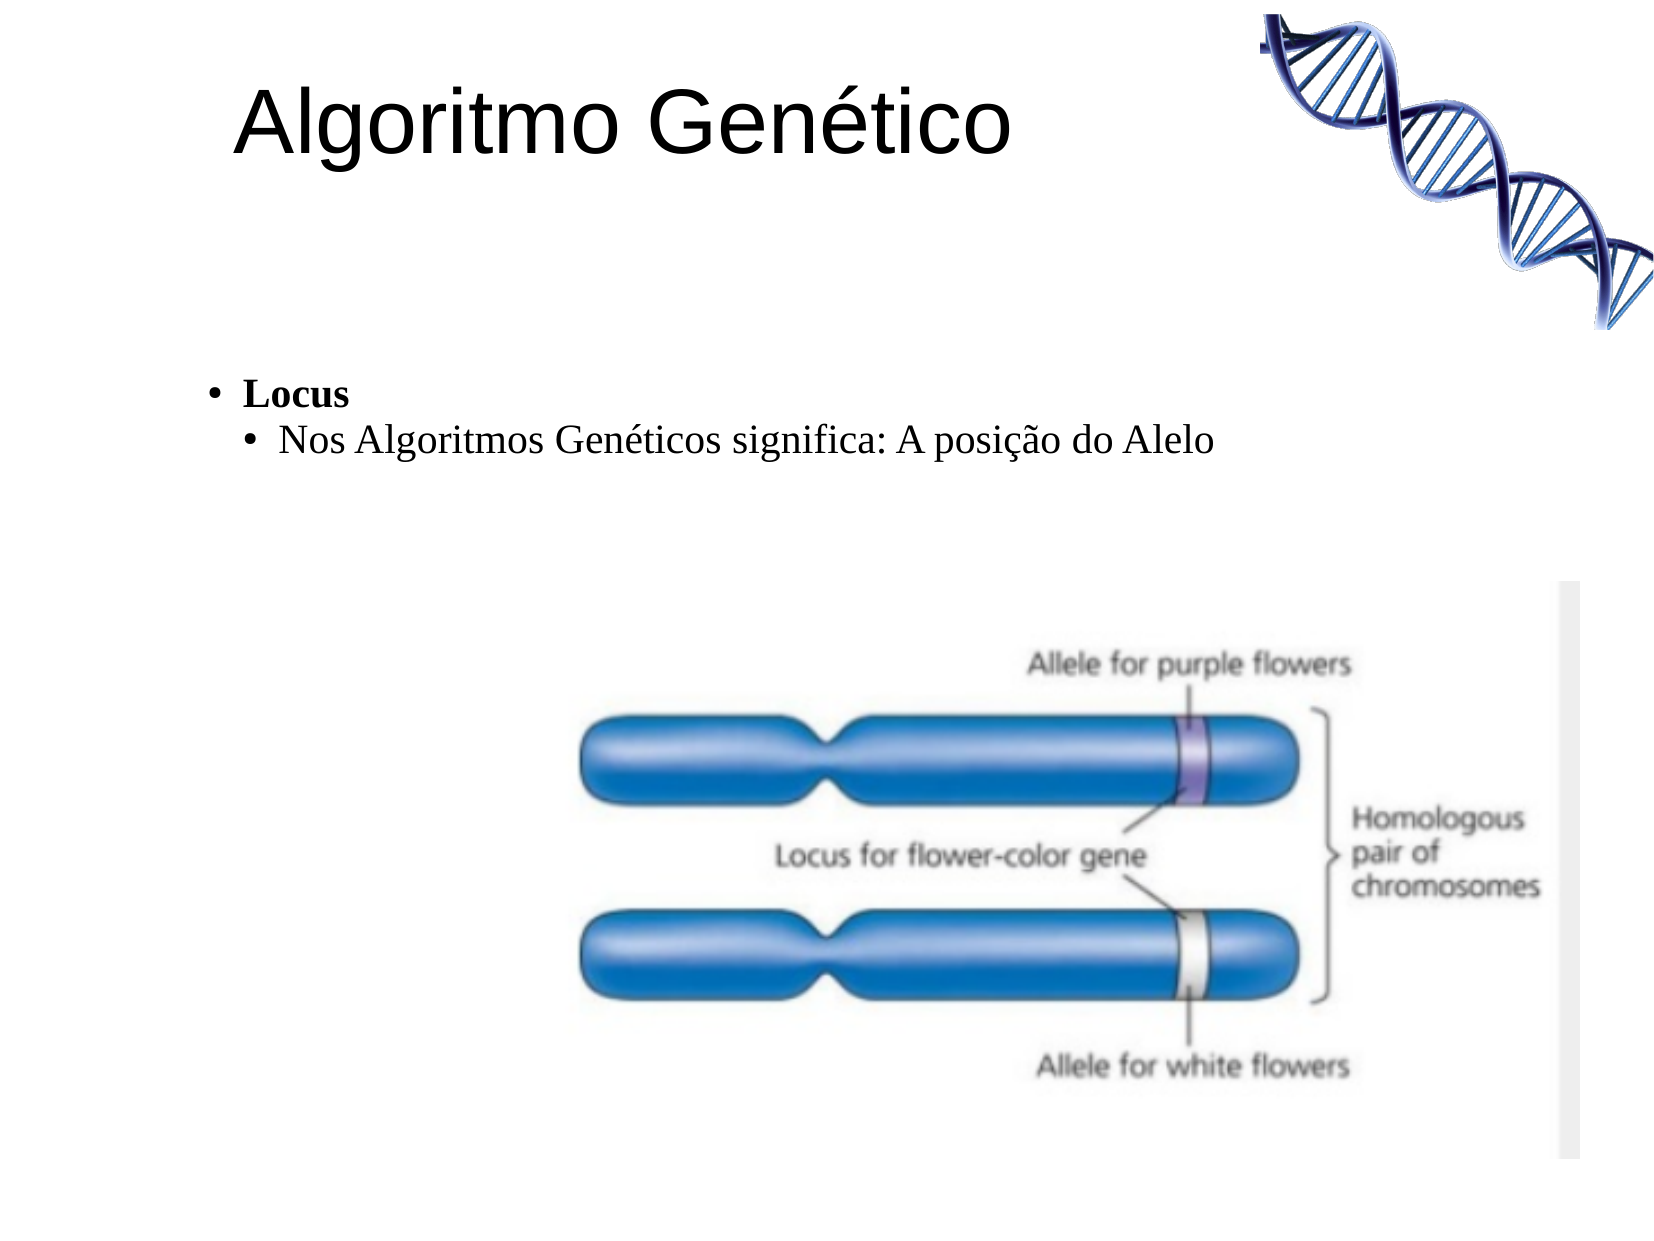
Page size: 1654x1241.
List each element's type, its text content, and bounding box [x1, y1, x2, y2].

picture [1260, 14, 1654, 331]
picture [504, 581, 1580, 1159]
title Algoritmo Genético [0, 17, 1369, 226]
text_box Locus Nos Algoritmos Genéticos significa: A posição do Alelo [192, 363, 1235, 515]
